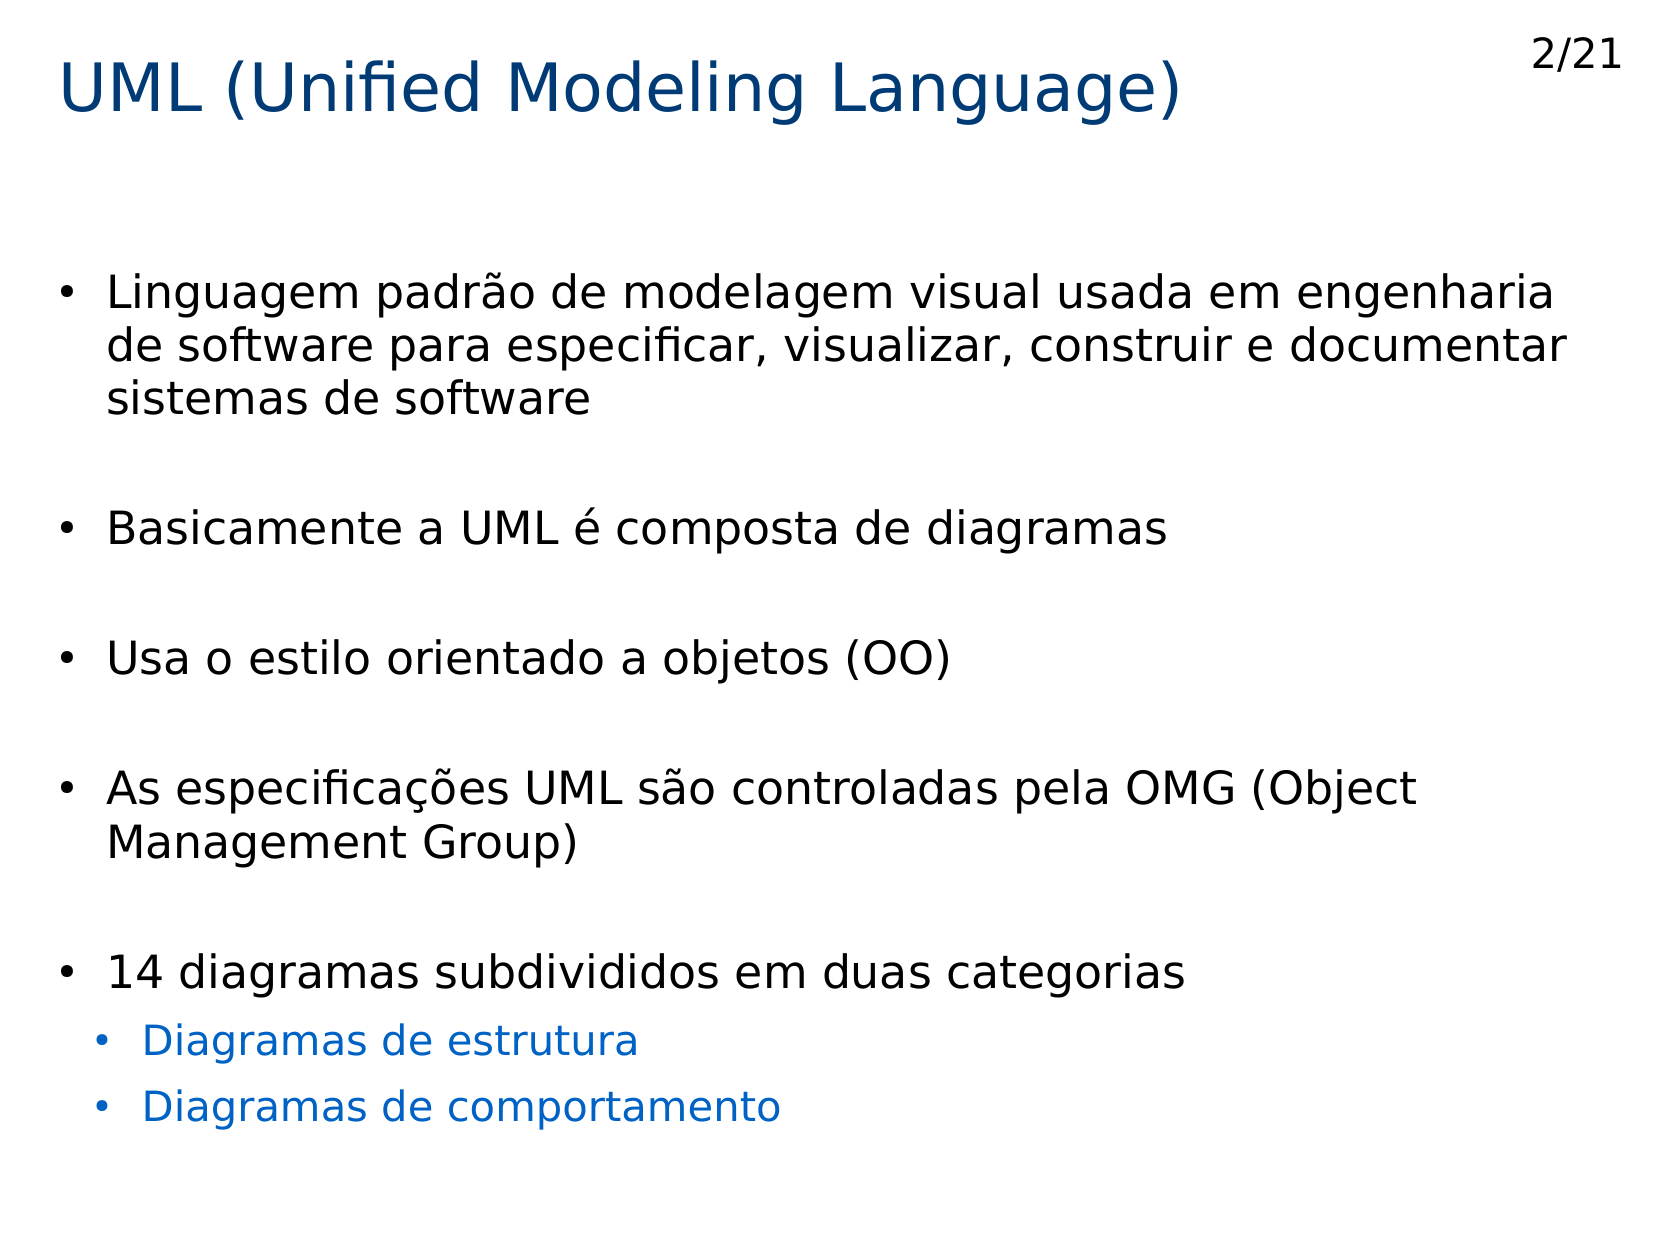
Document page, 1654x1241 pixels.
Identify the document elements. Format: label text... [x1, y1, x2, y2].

list Linguagem padrão de modelagem visual usada em engenharia de software para especificar, visualizar, construir e documentar sistemas de software Basicamente a UML é composta de diagramas Usa o estilo orientado a objetos (OO) As especificações UML são controladas pela OMG (Object Management Group) 14 diagramas subdivididos em duas categorias Diagramas de estrutura Diagramas de comportamento [59, 265, 1625, 1211]
title UML (Unified Modeling Language) [59, 29, 1506, 148]
